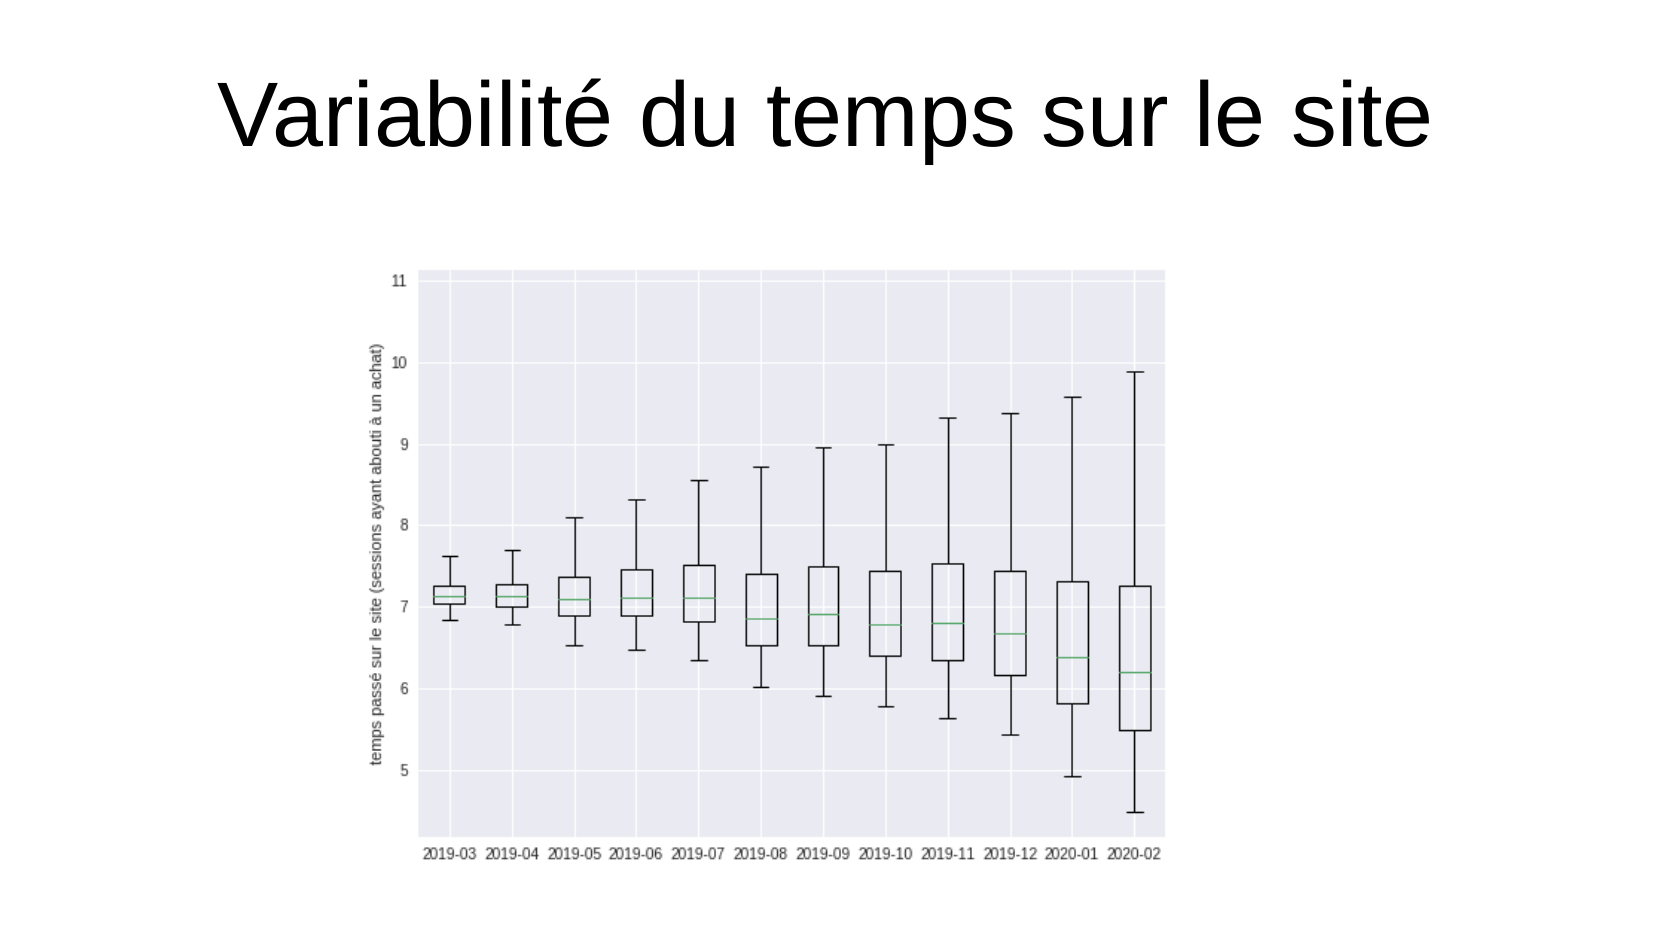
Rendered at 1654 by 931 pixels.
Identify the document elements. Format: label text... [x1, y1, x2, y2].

picture [298, 181, 1262, 931]
title Variabilité du temps sur le site [82, 37, 1571, 193]
